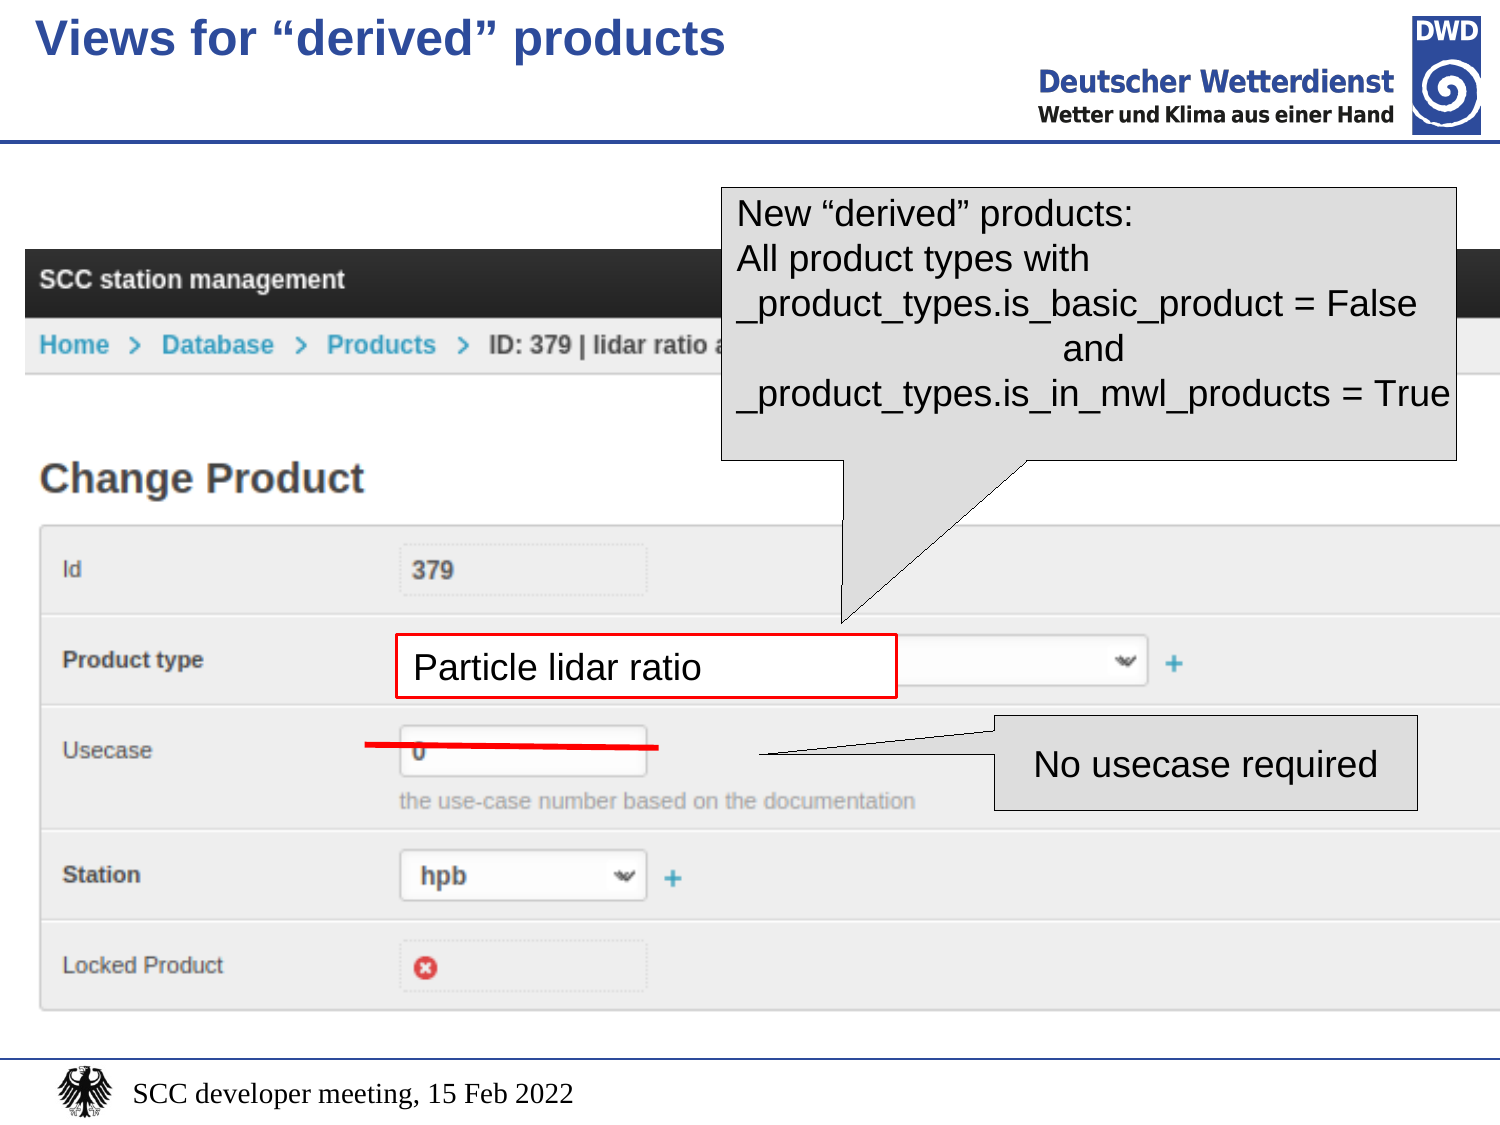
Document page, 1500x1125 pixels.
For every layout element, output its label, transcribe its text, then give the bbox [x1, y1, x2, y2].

text_box New “derived” products: All product types with _product_types.is_basic_product = False and _product_types.is_in_mwl_products = True [721, 187, 1457, 624]
text_box Views for “derived” products [20, 0, 988, 74]
picture [55, 1064, 114, 1119]
picture [1038, 16, 1481, 135]
text_box No usecase required [759, 715, 1418, 811]
picture [25, 249, 1500, 1018]
text_box Particle lidar ratio [396, 634, 897, 698]
